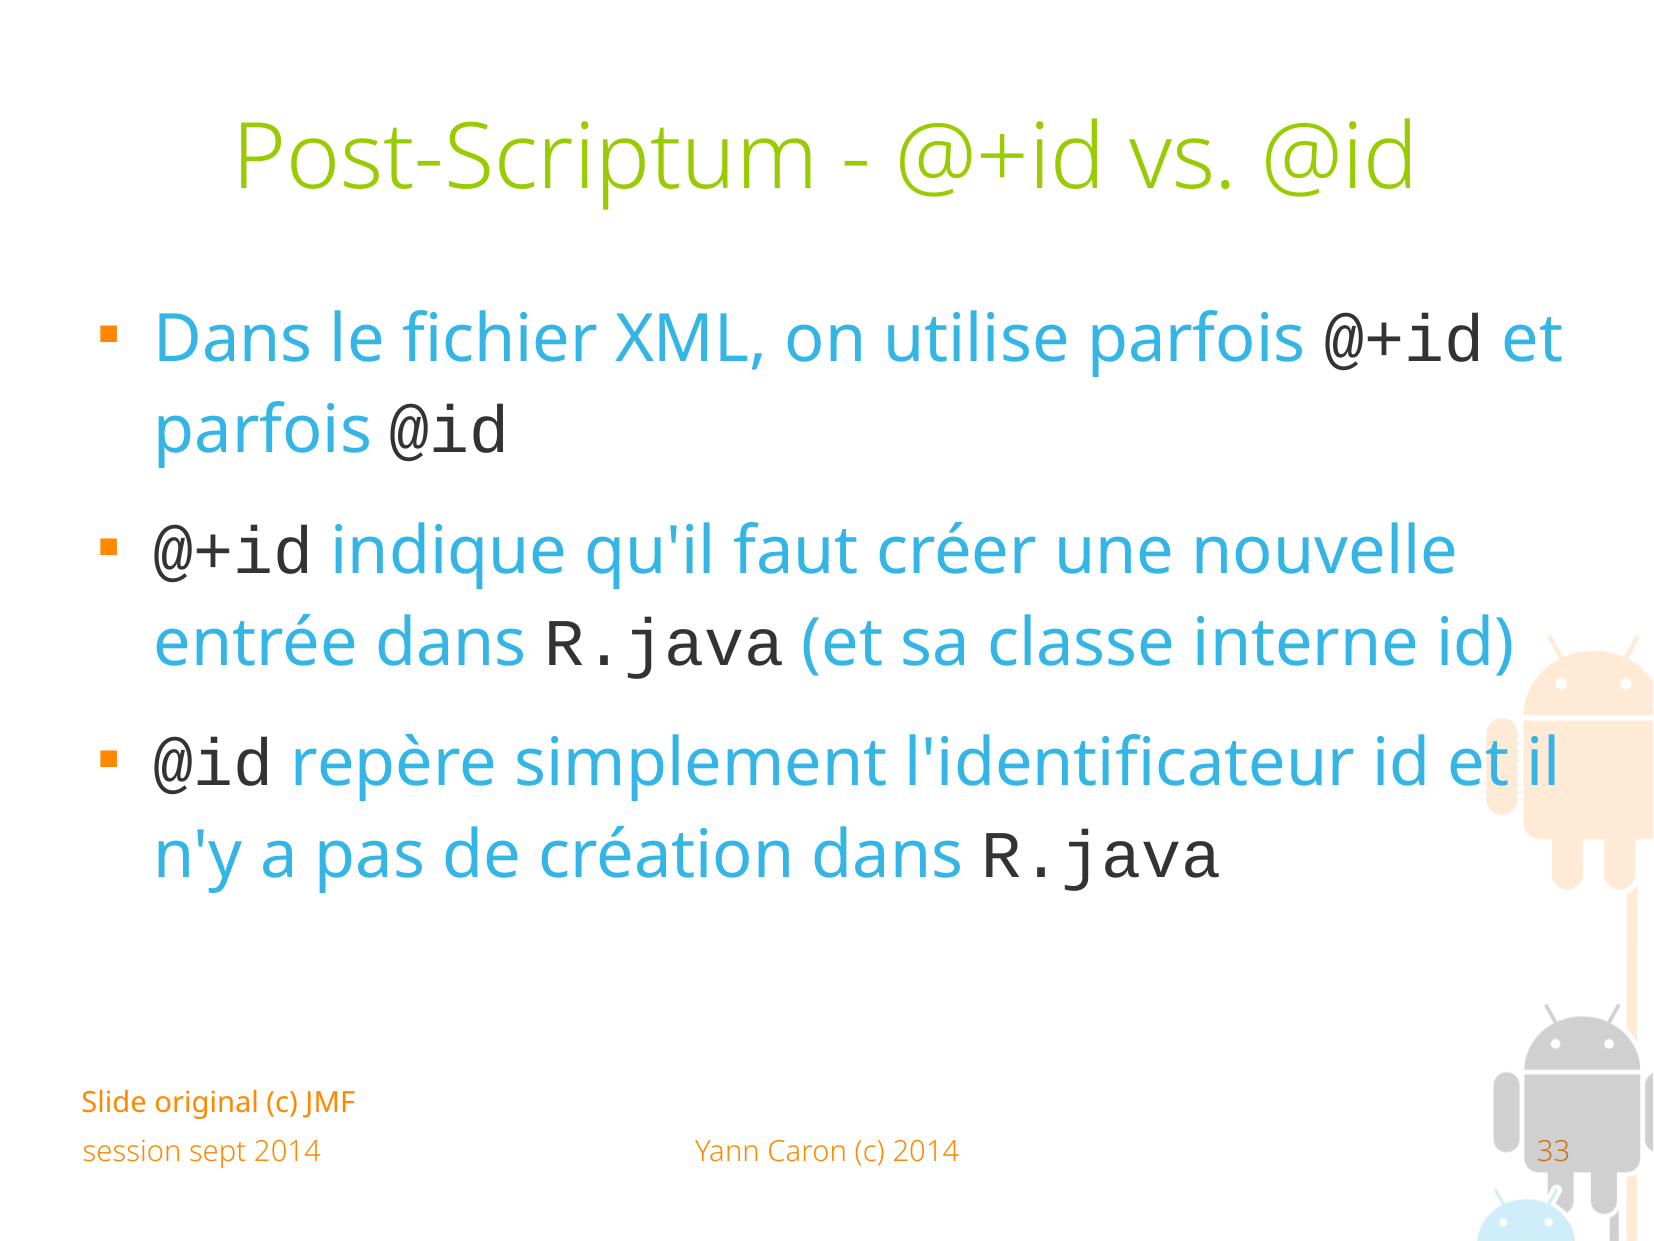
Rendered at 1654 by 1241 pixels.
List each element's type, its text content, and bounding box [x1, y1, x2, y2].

picture [240, 423, 1654, 1241]
title Post-Scriptum - @+id vs. @id [82, 49, 1571, 257]
text_box Slide original (c) JMF [66, 1073, 379, 1123]
list Dans le fichier XML, on utilise parfois @+id et parfois @id @+id indique qu'il faut créer une nouvelle entrée dans R.java (et sa classe interne id) @id repère simplement l'identificateur id et il n'y a pas de création dans R.java [82, 290, 1571, 1010]
